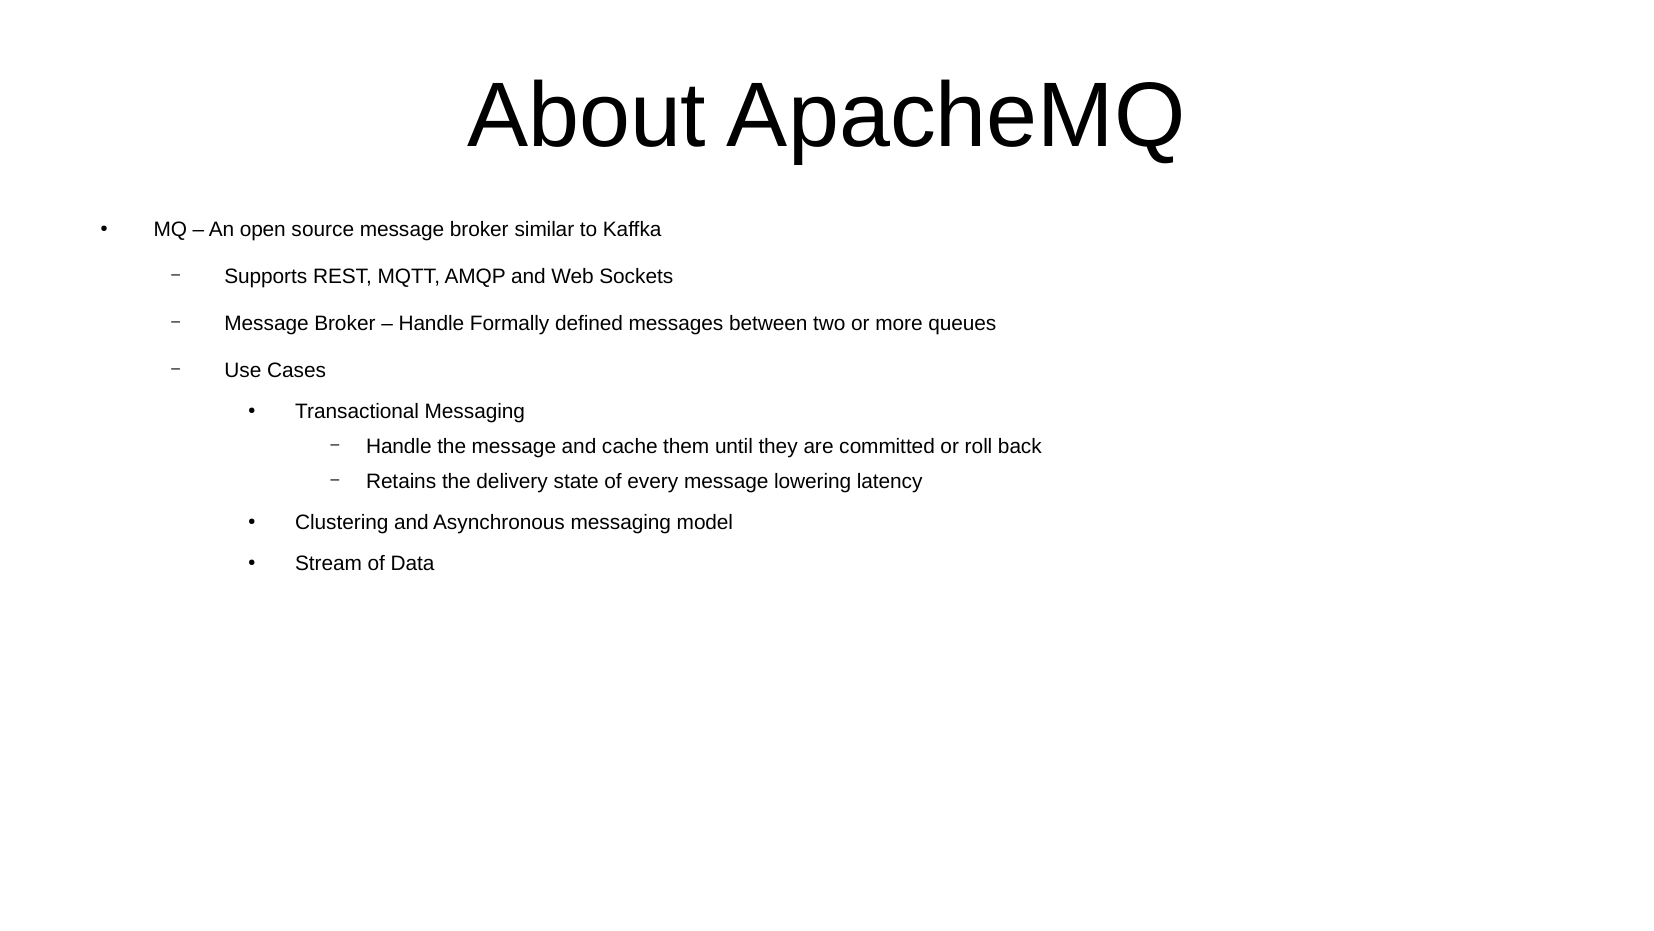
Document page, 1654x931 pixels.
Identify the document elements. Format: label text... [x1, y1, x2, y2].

title About ApacheMQ [82, 37, 1571, 193]
list MQ – An open source message broker similar to Kaffka Supports REST, MQTT, AMQP and Web Sockets Message Broker – Handle Formally defined messages between two or more queues Use Cases Transactional Messaging Handle the message and cache them until they are committed or roll back Retains the delivery state of every message lowering latency Clustering and Asynchronous messaging model Stream of Data [82, 217, 1636, 916]
